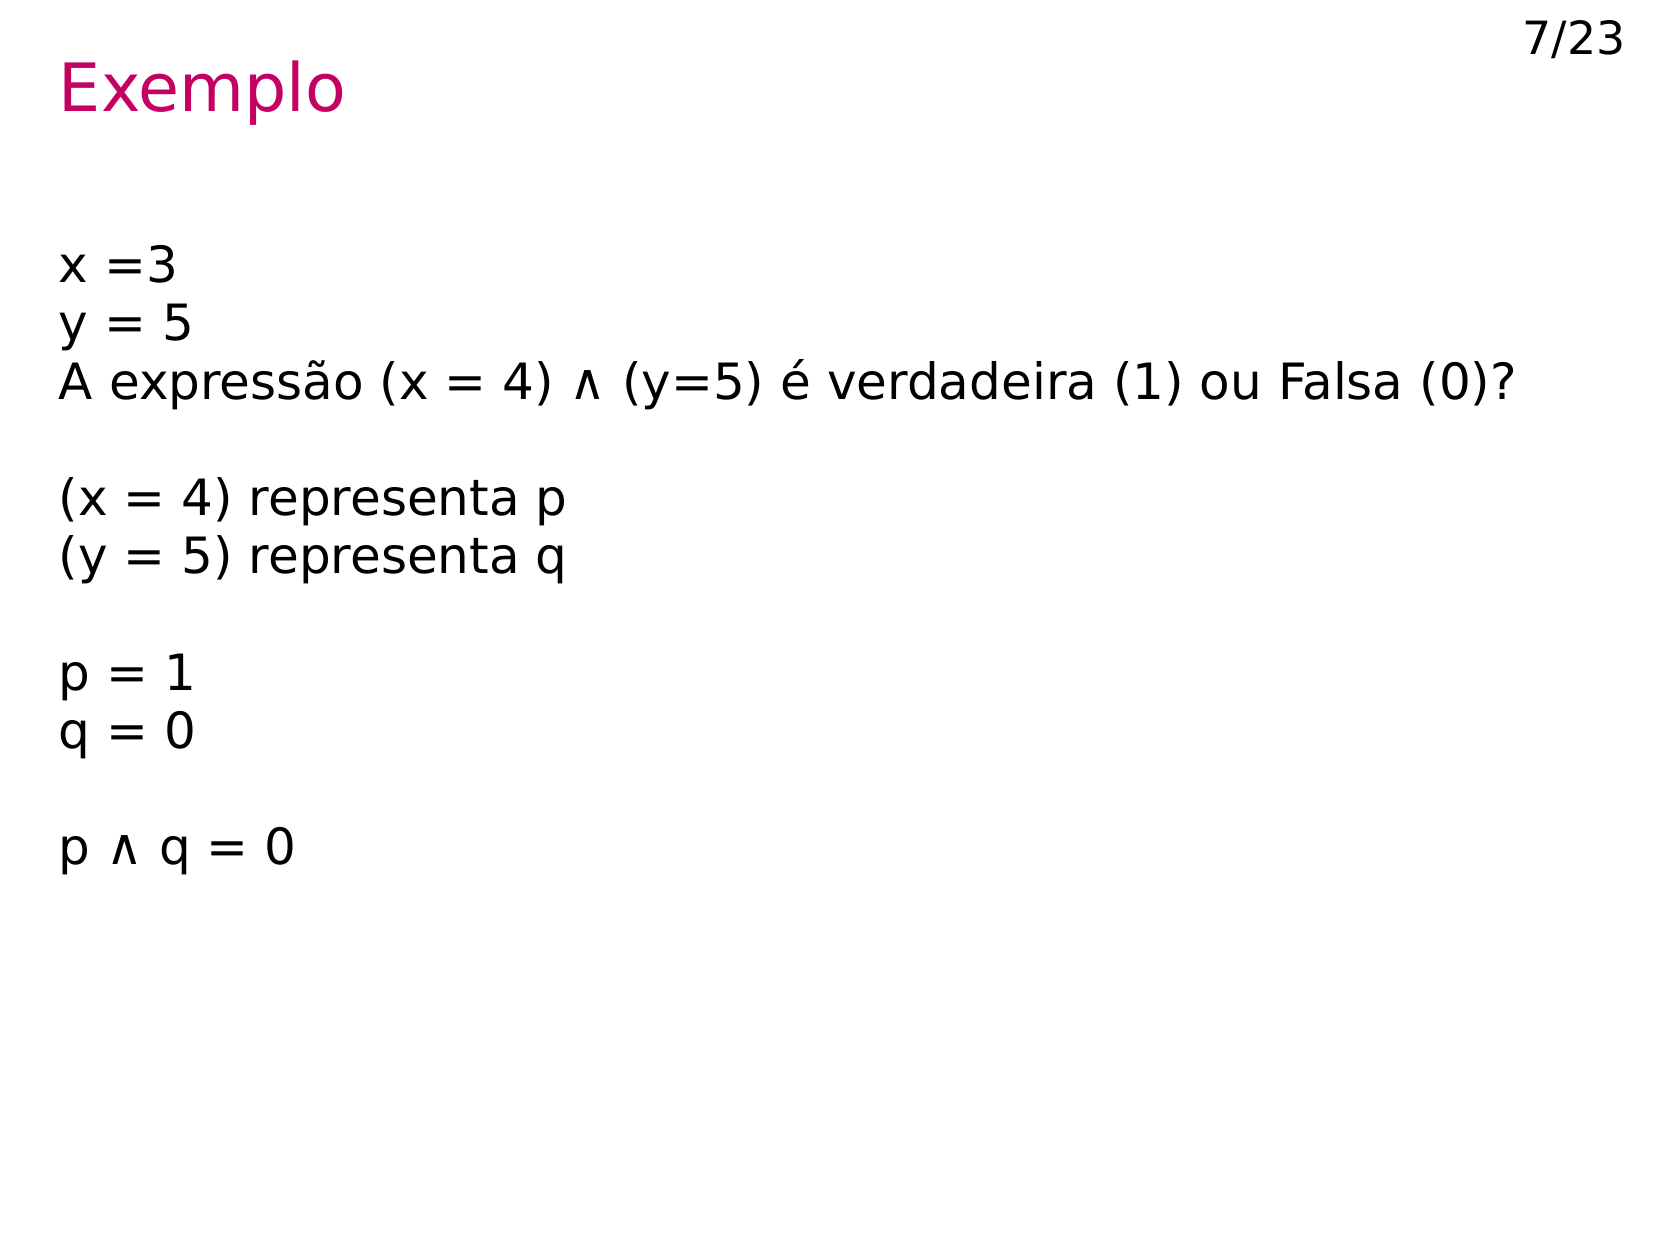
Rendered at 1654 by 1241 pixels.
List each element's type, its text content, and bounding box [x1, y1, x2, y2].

title Exemplo [59, 29, 1625, 148]
list x =3 y = 5 A expressão (x = 4) ∧ (y=5) é verdadeira (1) ou Falsa (0)? (x = 4) representa p (y = 5) representa q p = 1 q = 0 p ∧ q = 0 [59, 236, 1625, 1211]
